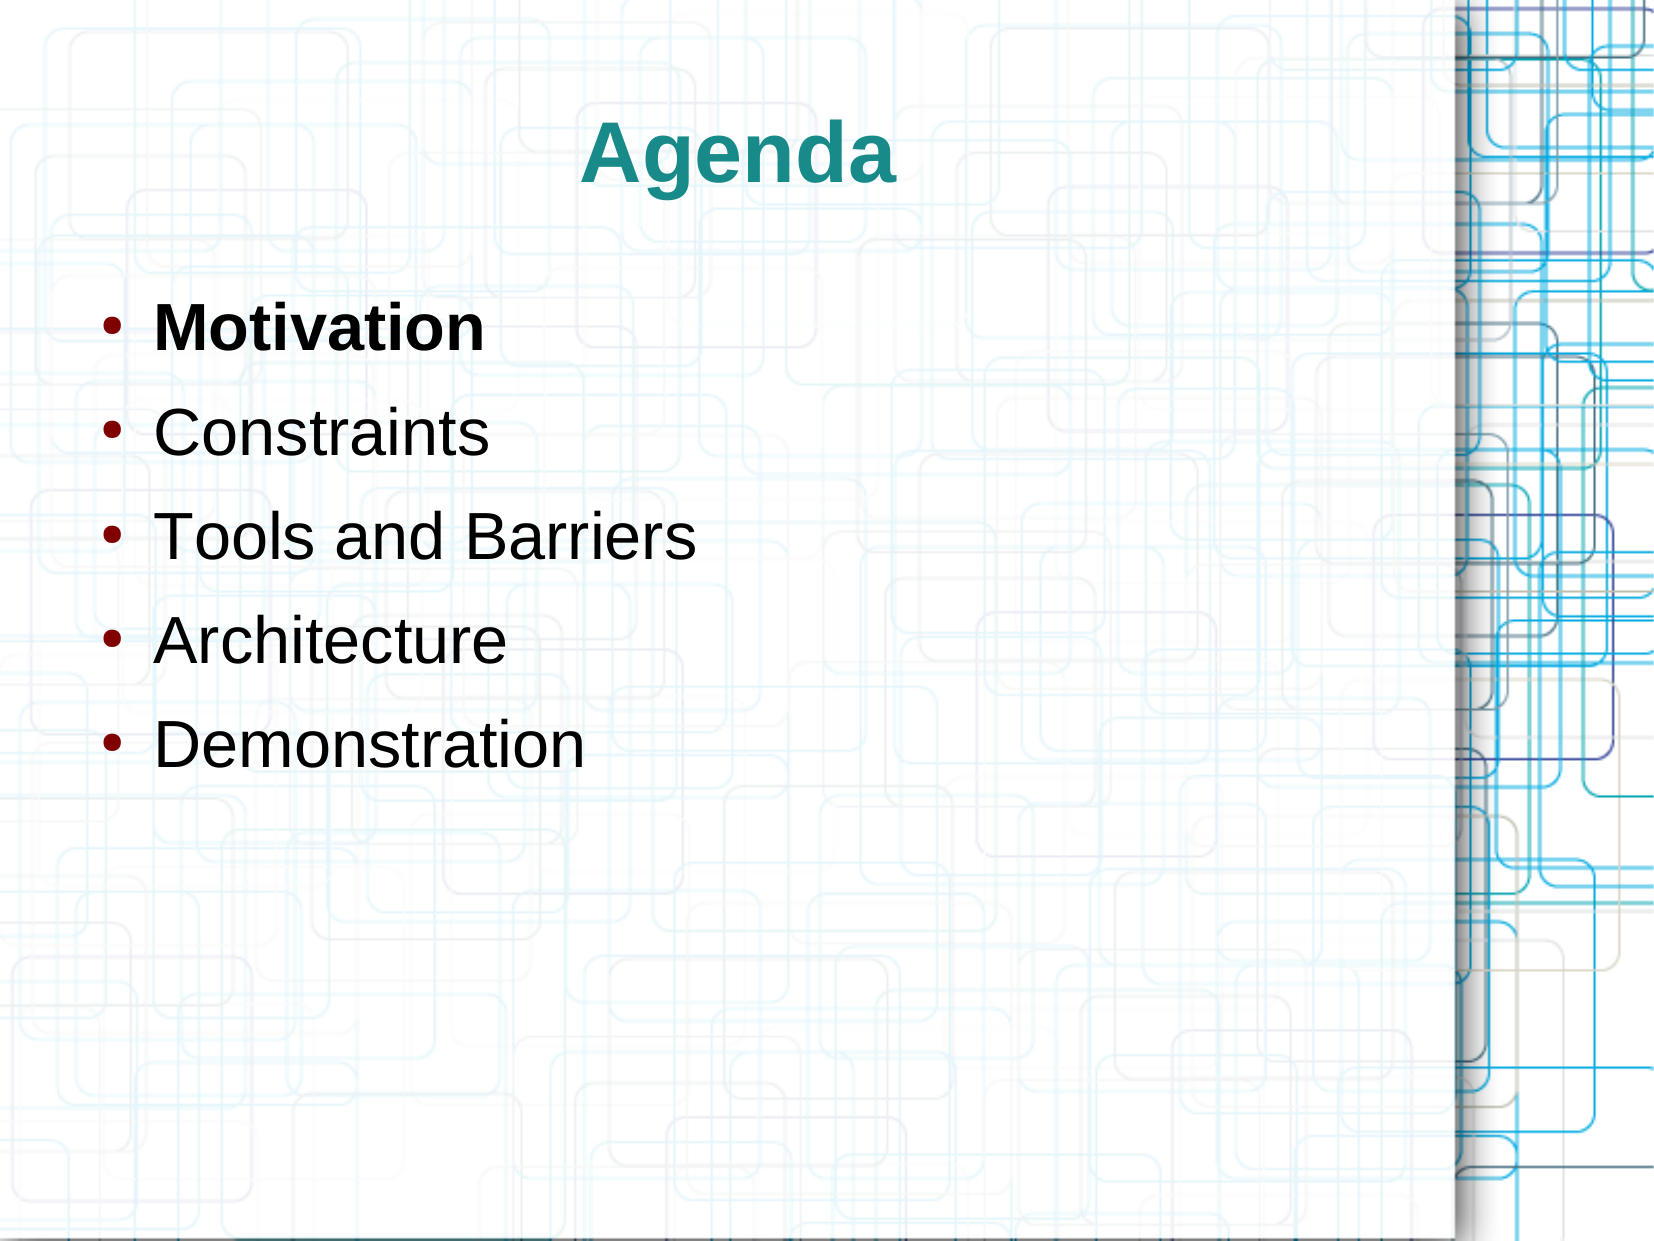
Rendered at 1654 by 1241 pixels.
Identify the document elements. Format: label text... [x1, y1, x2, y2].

picture [0, 0, 1654, 1241]
list Motivation Constraints Tools and Barriers Architecture Demonstration [82, 290, 1418, 1010]
title Agenda [59, 49, 1418, 257]
